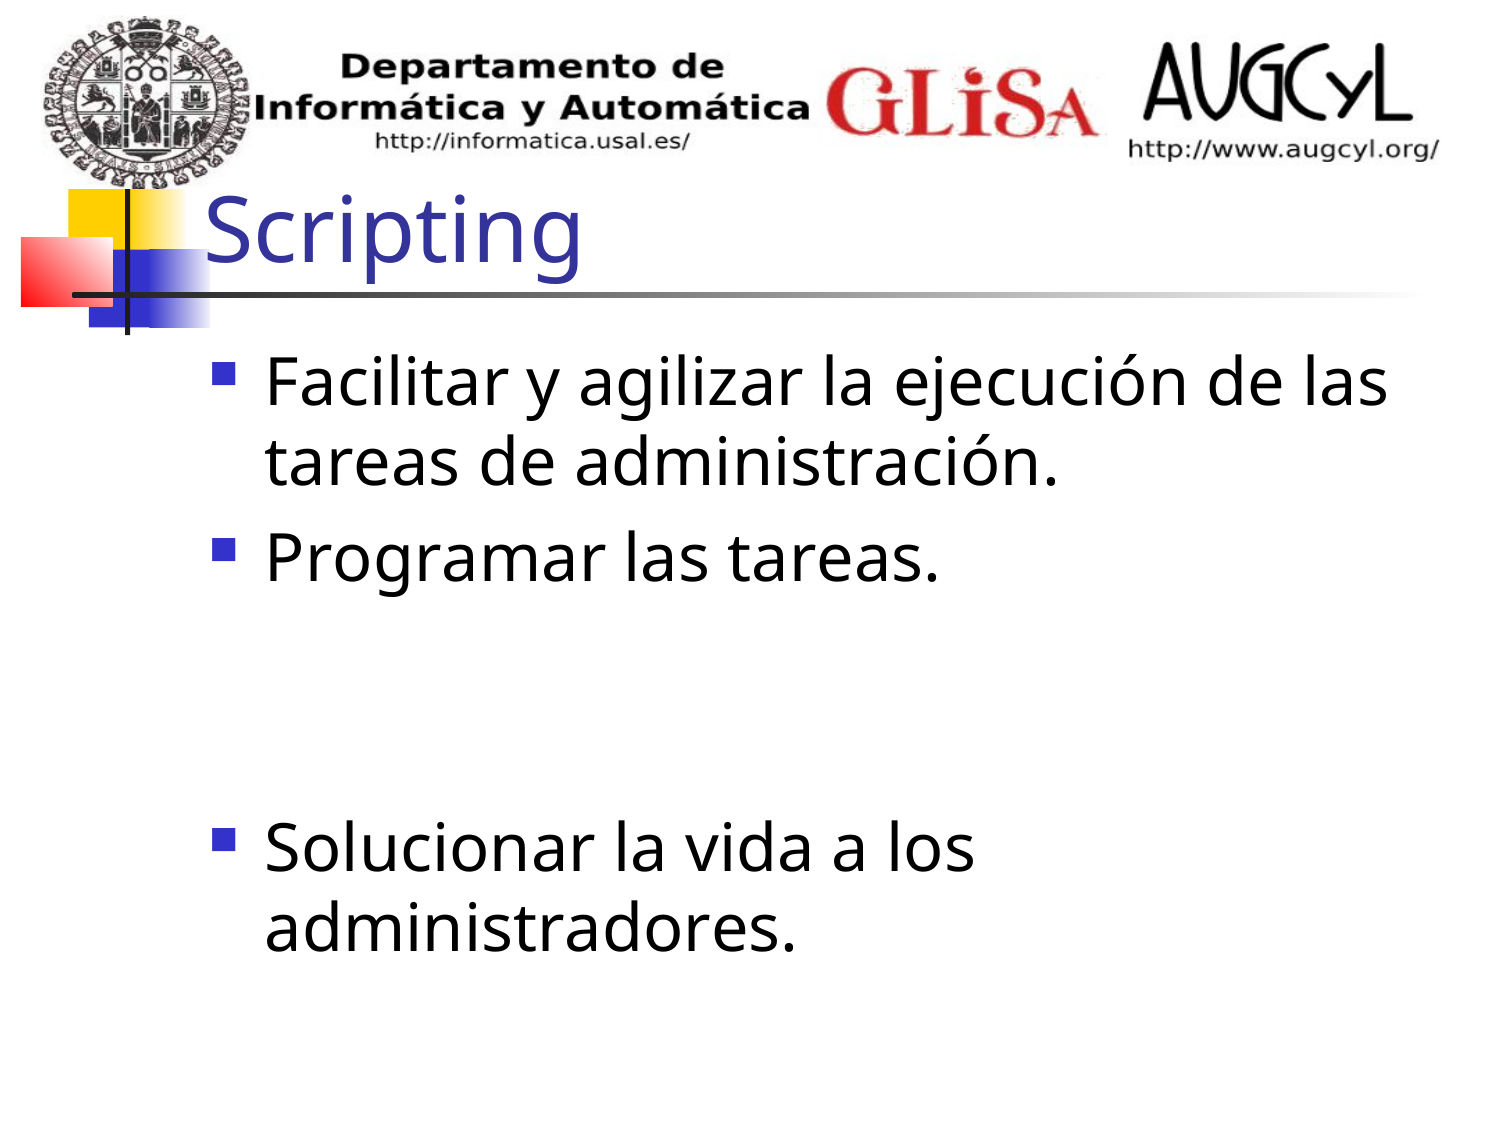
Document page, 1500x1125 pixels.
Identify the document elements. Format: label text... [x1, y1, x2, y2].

picture [41, 15, 1463, 189]
title Scripting [188, 52, 1468, 289]
list Facilitar y agilizar la ejecución de las tareas de administración. Programar las tareas. Solucionar la vida a los administradores. [193, 331, 1469, 1090]
